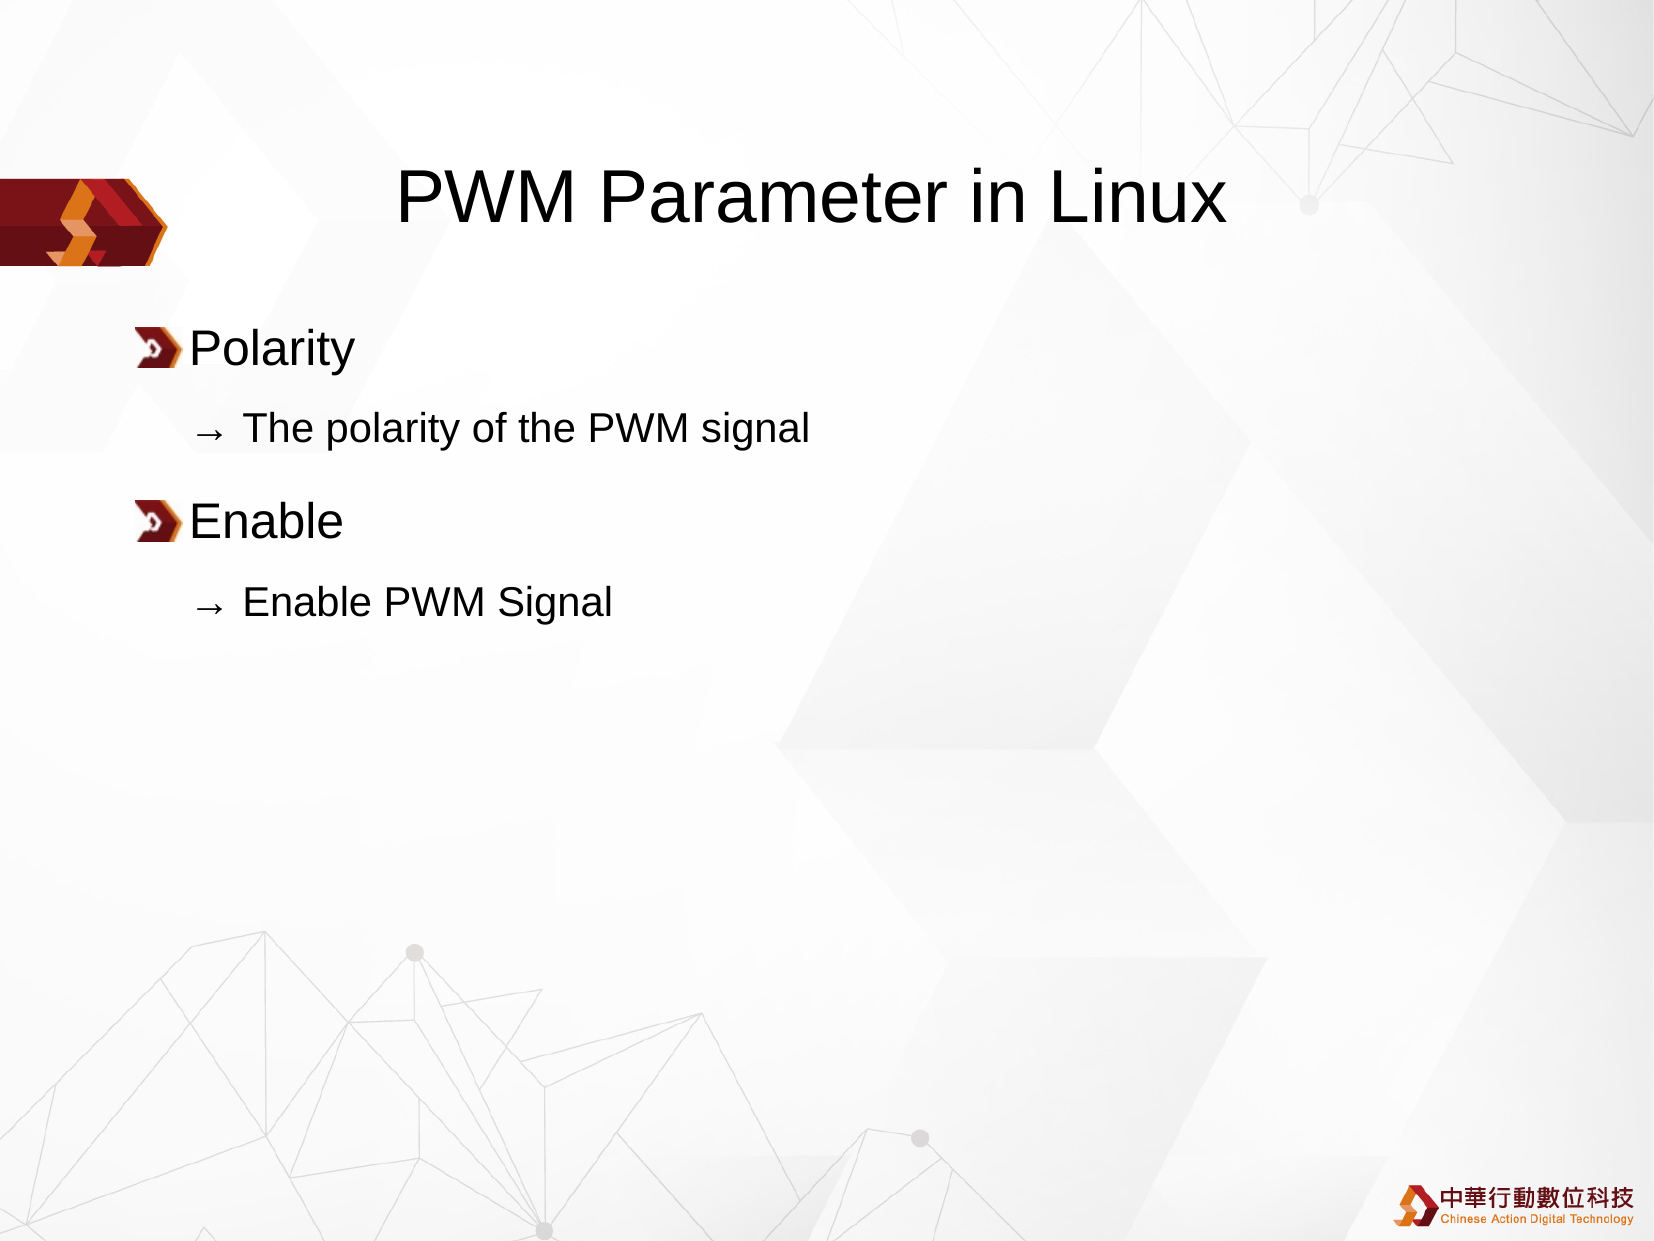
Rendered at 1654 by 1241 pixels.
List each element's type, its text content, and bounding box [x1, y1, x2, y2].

title PWM Parameter in Linux [118, 112, 1506, 281]
list Polarity → The polarity of the PWM signal Enable → Enable PWM Signal [118, 319, 1571, 1203]
picture [0, 0, 1654, 1241]
